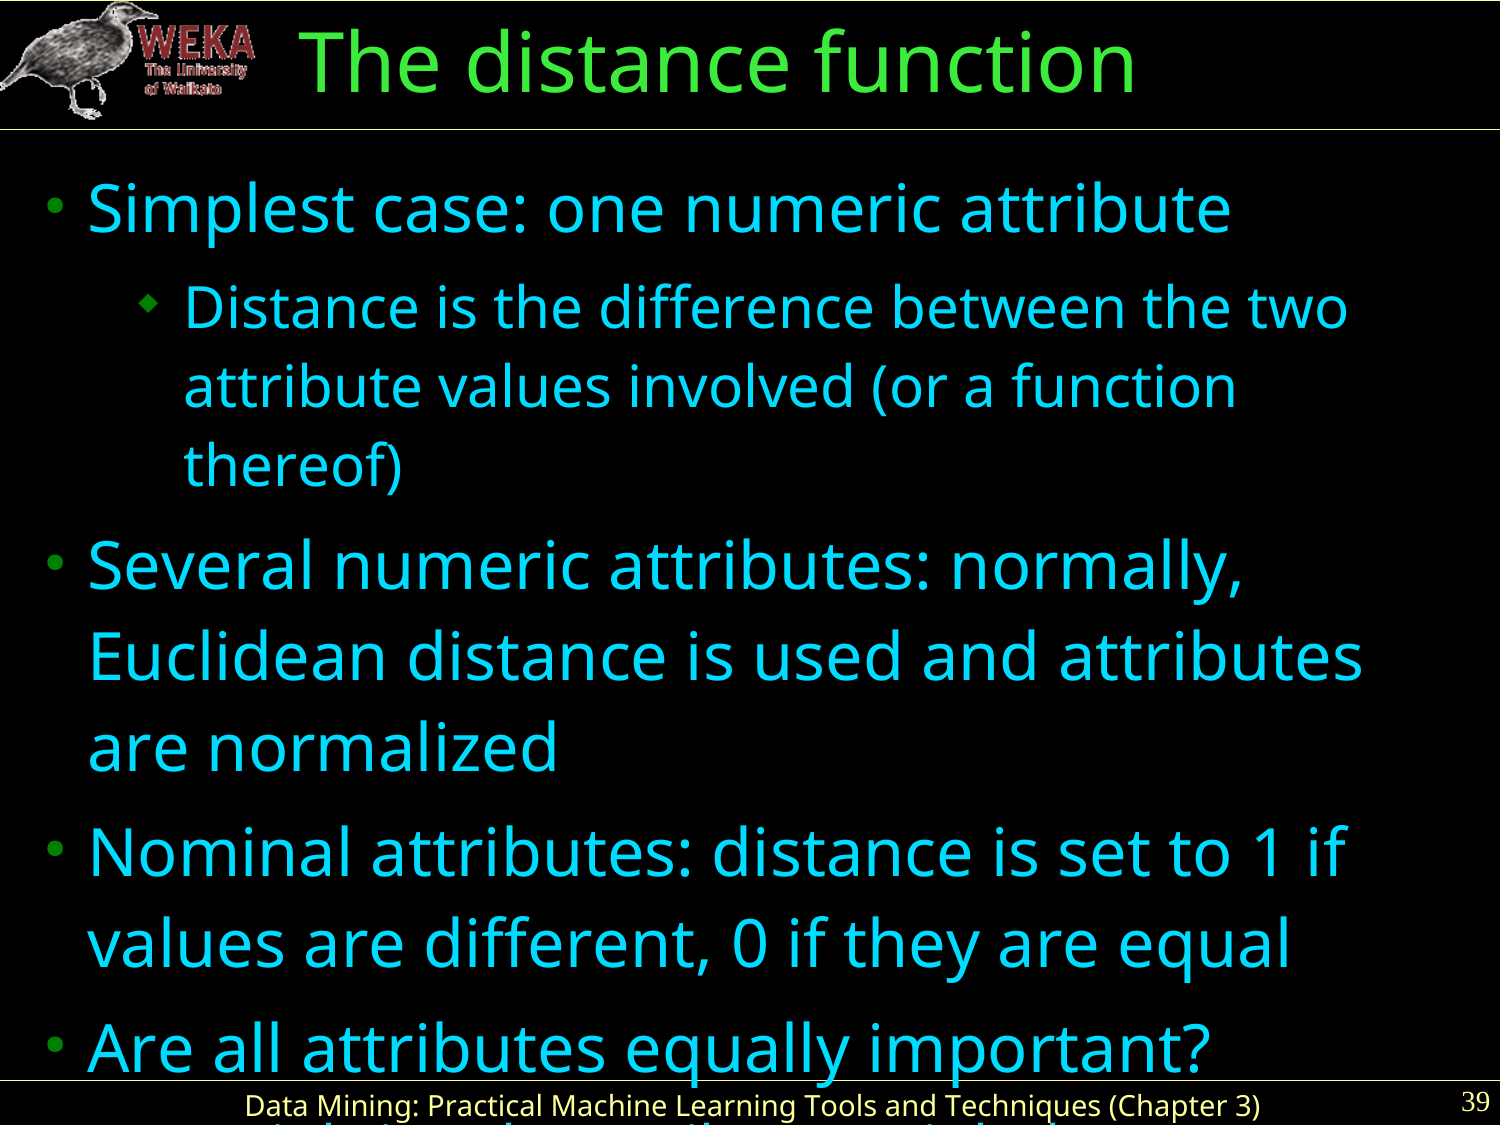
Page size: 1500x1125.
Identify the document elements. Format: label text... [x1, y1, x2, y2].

title The distance function [283, 0, 1500, 148]
list Simplest case: one numeric attribute Distance is the difference between the two attribute values involved (or a function thereof) Several numeric attributes: normally, Euclidean distance is used and attributes are normalized Nominal attributes: distance is set to 1 if values are different, 0 if they are equal Are all attributes equally important? Weighting the attributes might be necessary [29, 154, 1477, 881]
picture [0, 1, 266, 129]
